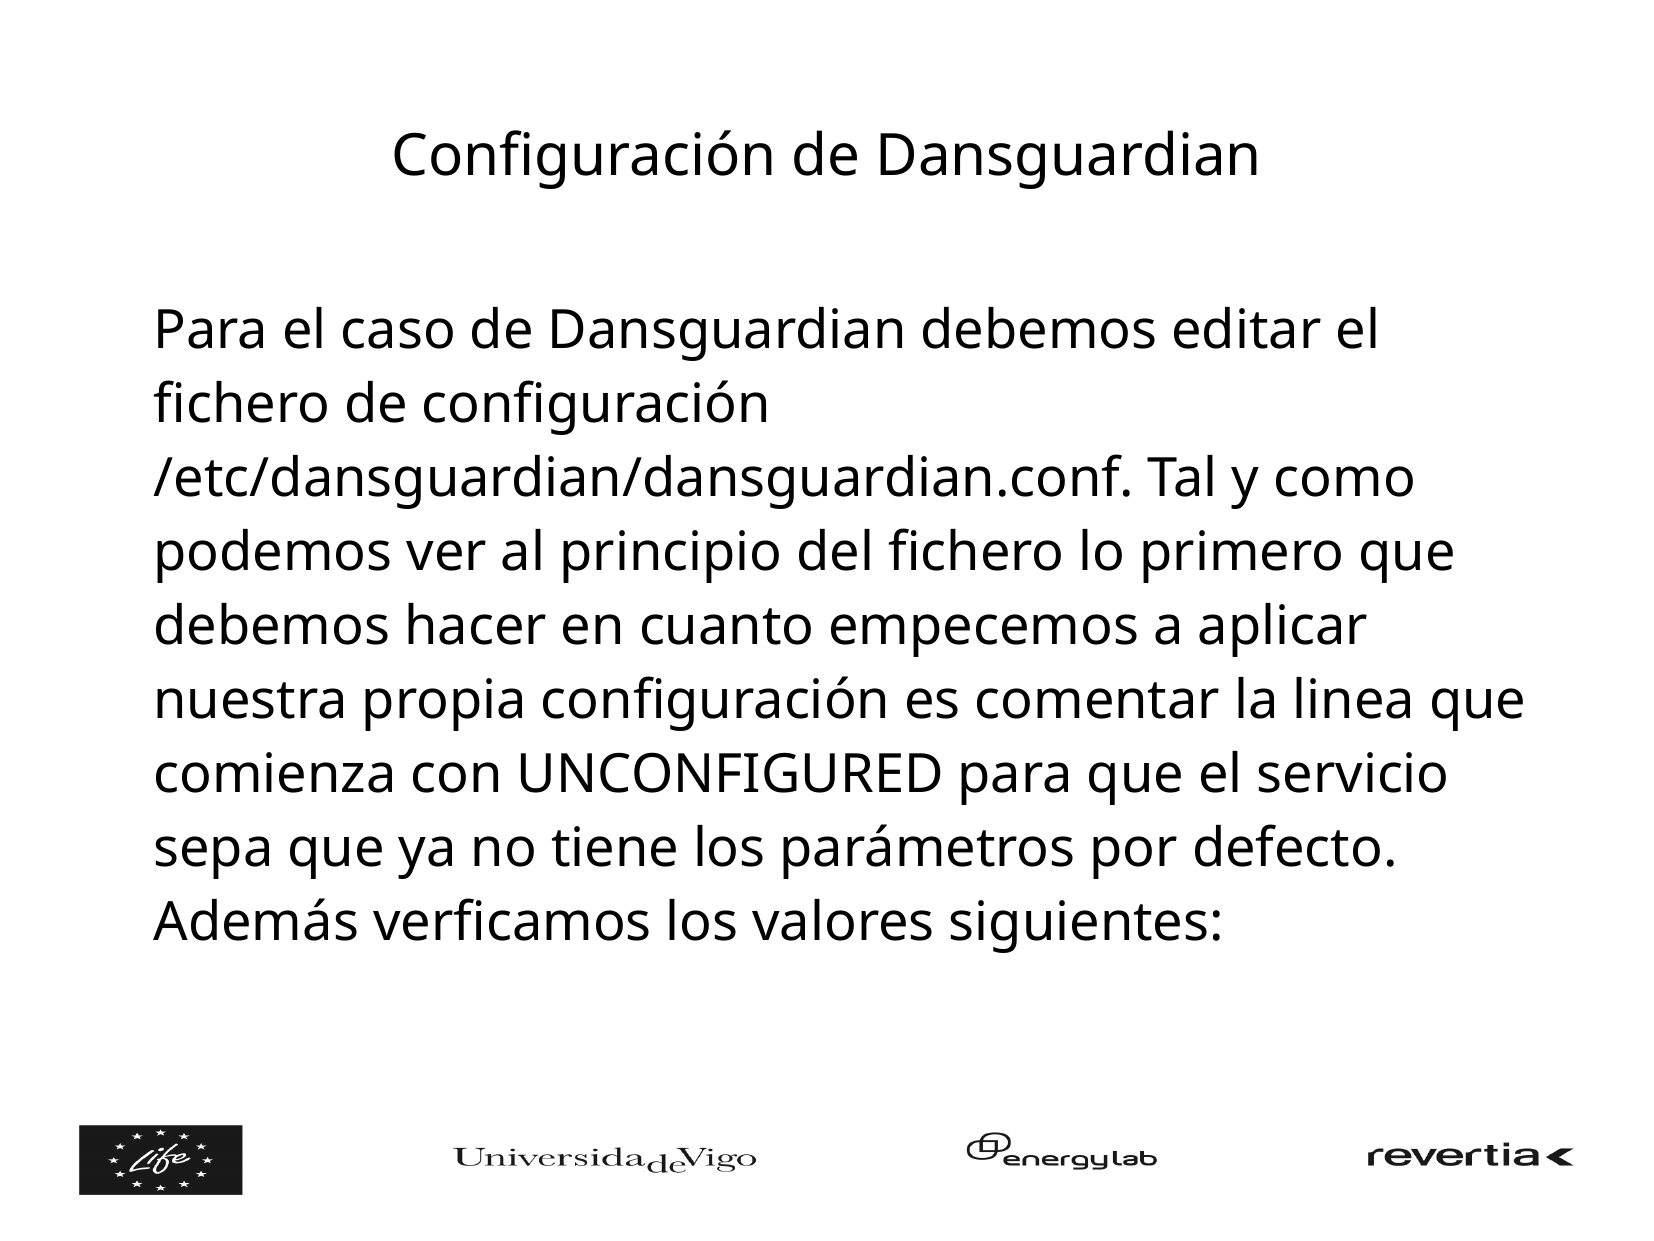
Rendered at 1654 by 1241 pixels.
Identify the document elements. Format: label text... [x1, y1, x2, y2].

title Configuración de Dansguardian [82, 49, 1571, 257]
list Para el caso de Dansguardian debemos editar el fichero de configuración /etc/dansguardian/dansguardian.conf. Tal y como podemos ver al principio del fichero lo primero que debemos hacer en cuanto empecemos a aplicar nuestra propia configuración es comentar la linea que comienza con UNCONFIGURED para que el servicio sepa que ya no tiene los parámetros por defecto. Además verficamos los valores siguientes: [82, 290, 1571, 1010]
picture [0, 1009, 1654, 1241]
